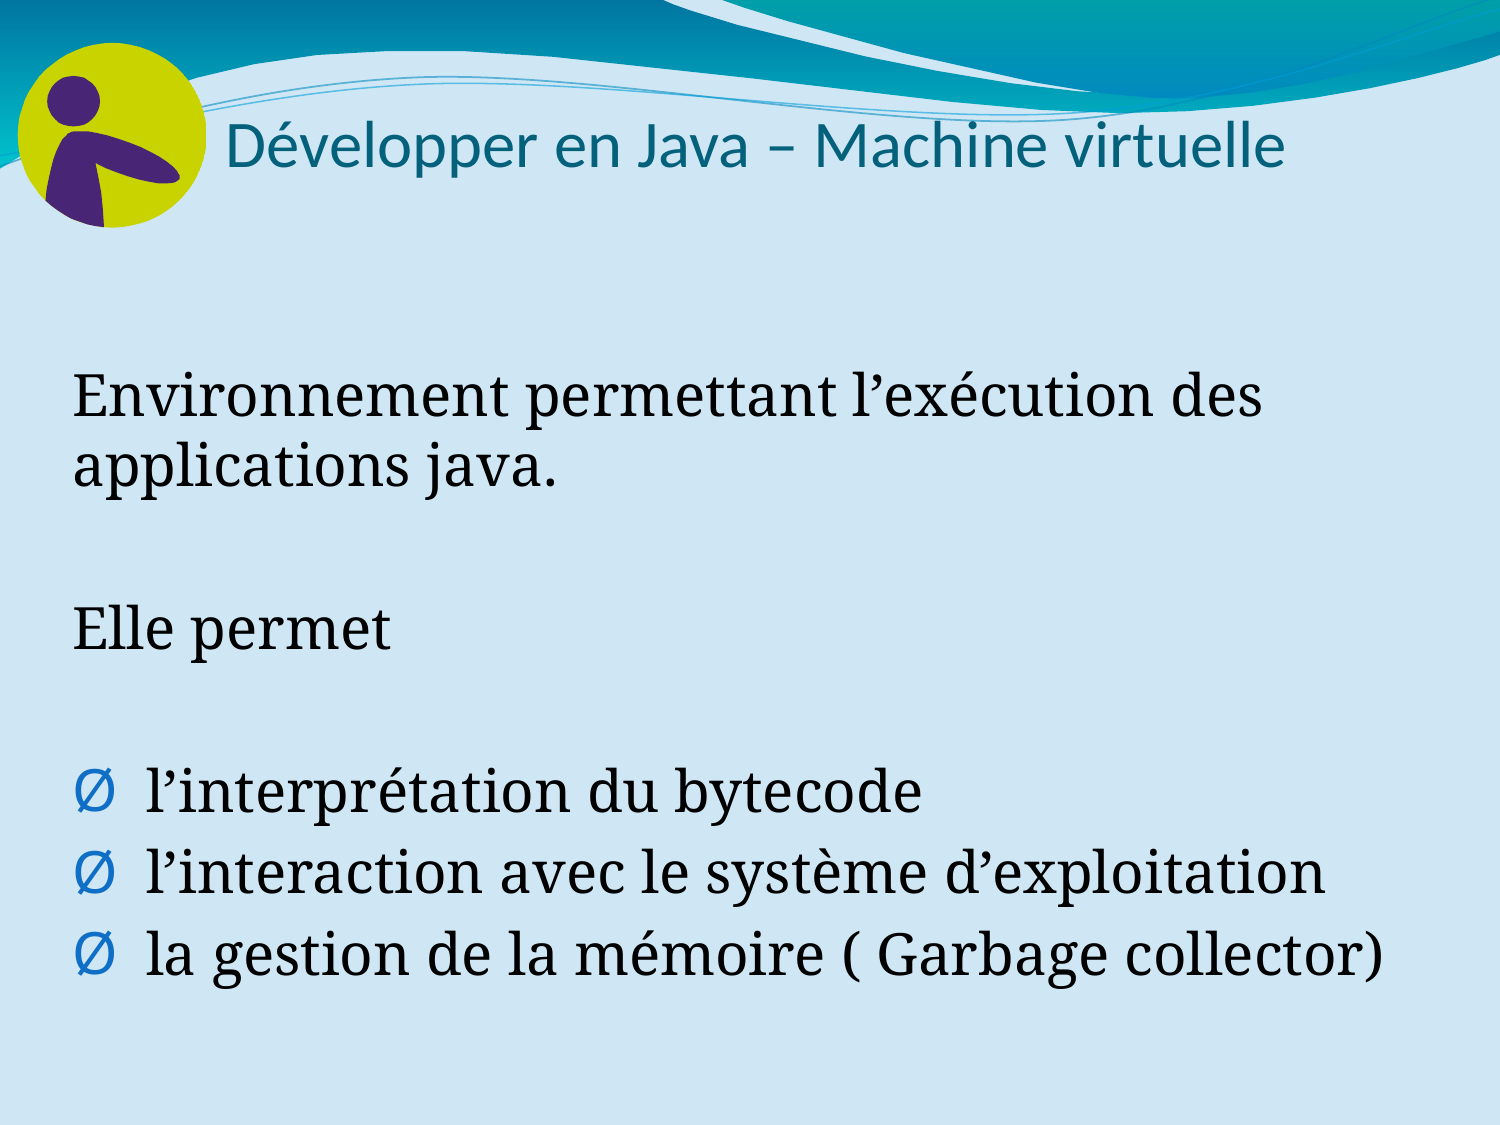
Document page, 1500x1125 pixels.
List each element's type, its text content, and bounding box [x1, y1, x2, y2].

title Développer en Java – Machine virtuelle [210, 93, 1456, 269]
text_box Environnement permettant l’exécution des applications java. Elle permet l’interprétation du bytecode l’interaction avec le système d’exploitation la gestion de la mémoire ( Garbage collector) [0, 269, 1500, 1078]
